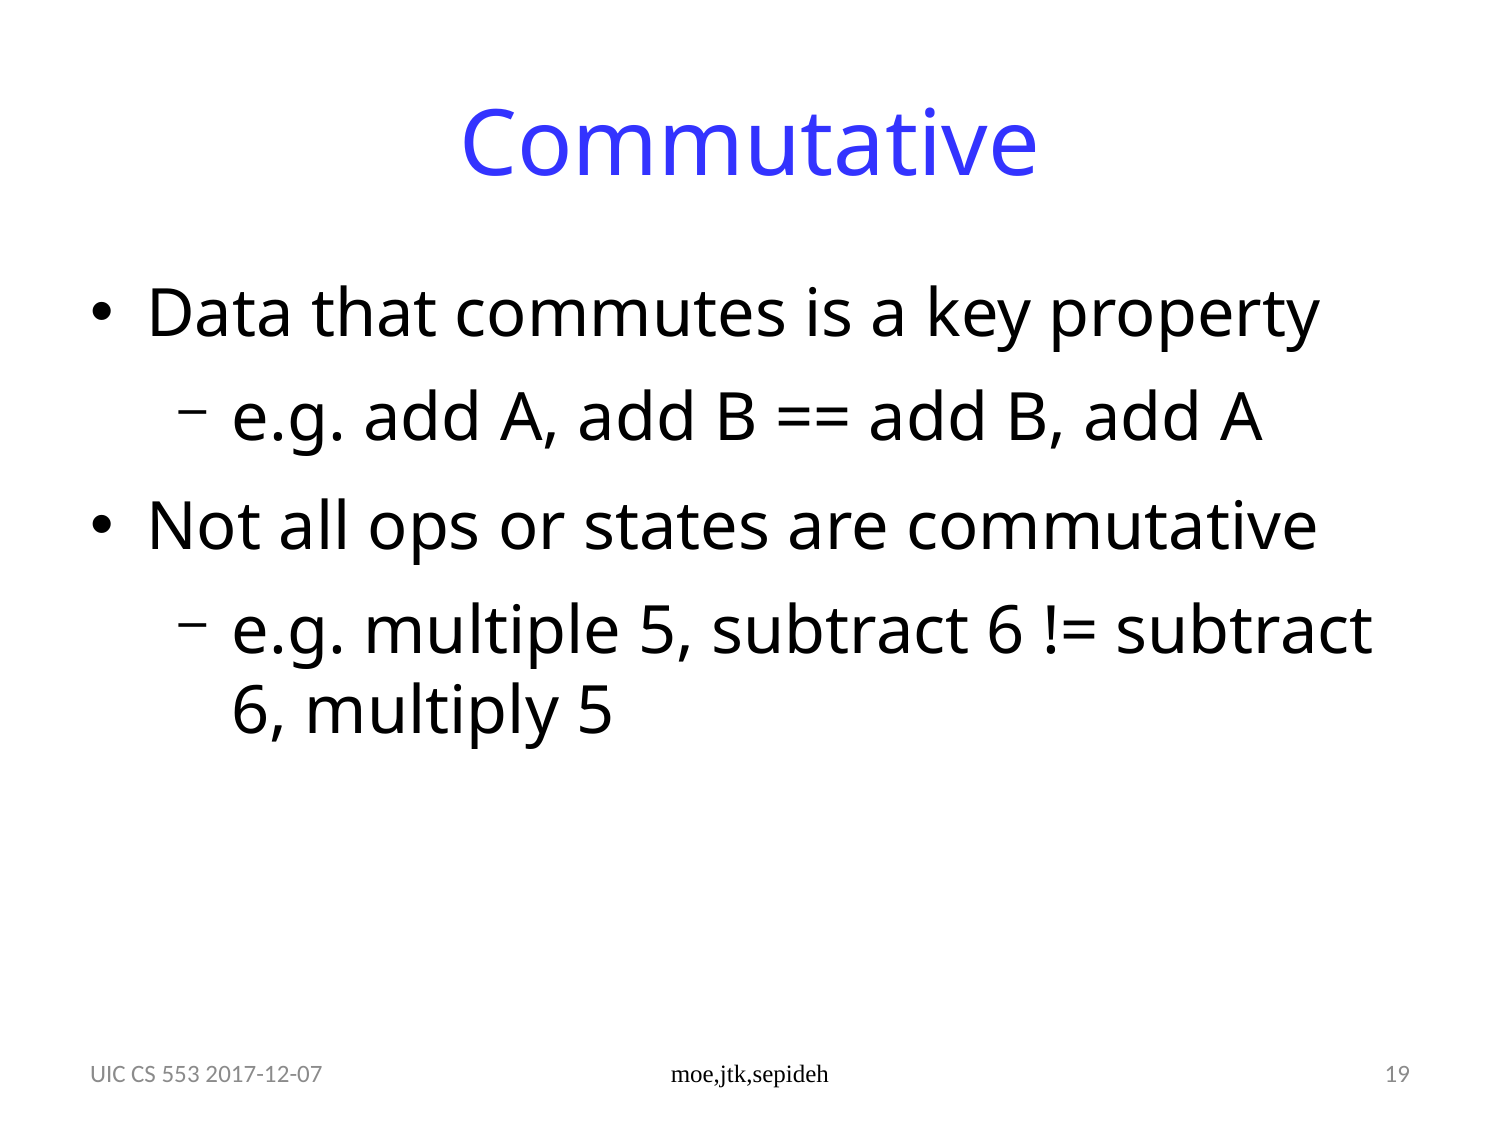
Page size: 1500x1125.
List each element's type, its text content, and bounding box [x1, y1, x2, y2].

list Data that commutes is a key property e.g. add A, add B == add B, add A Not all ops or states are commutative e.g. multiple 5, subtract 6 != subtract 6, multiply 5 [75, 262, 1425, 1005]
title Commutative [75, 45, 1425, 233]
